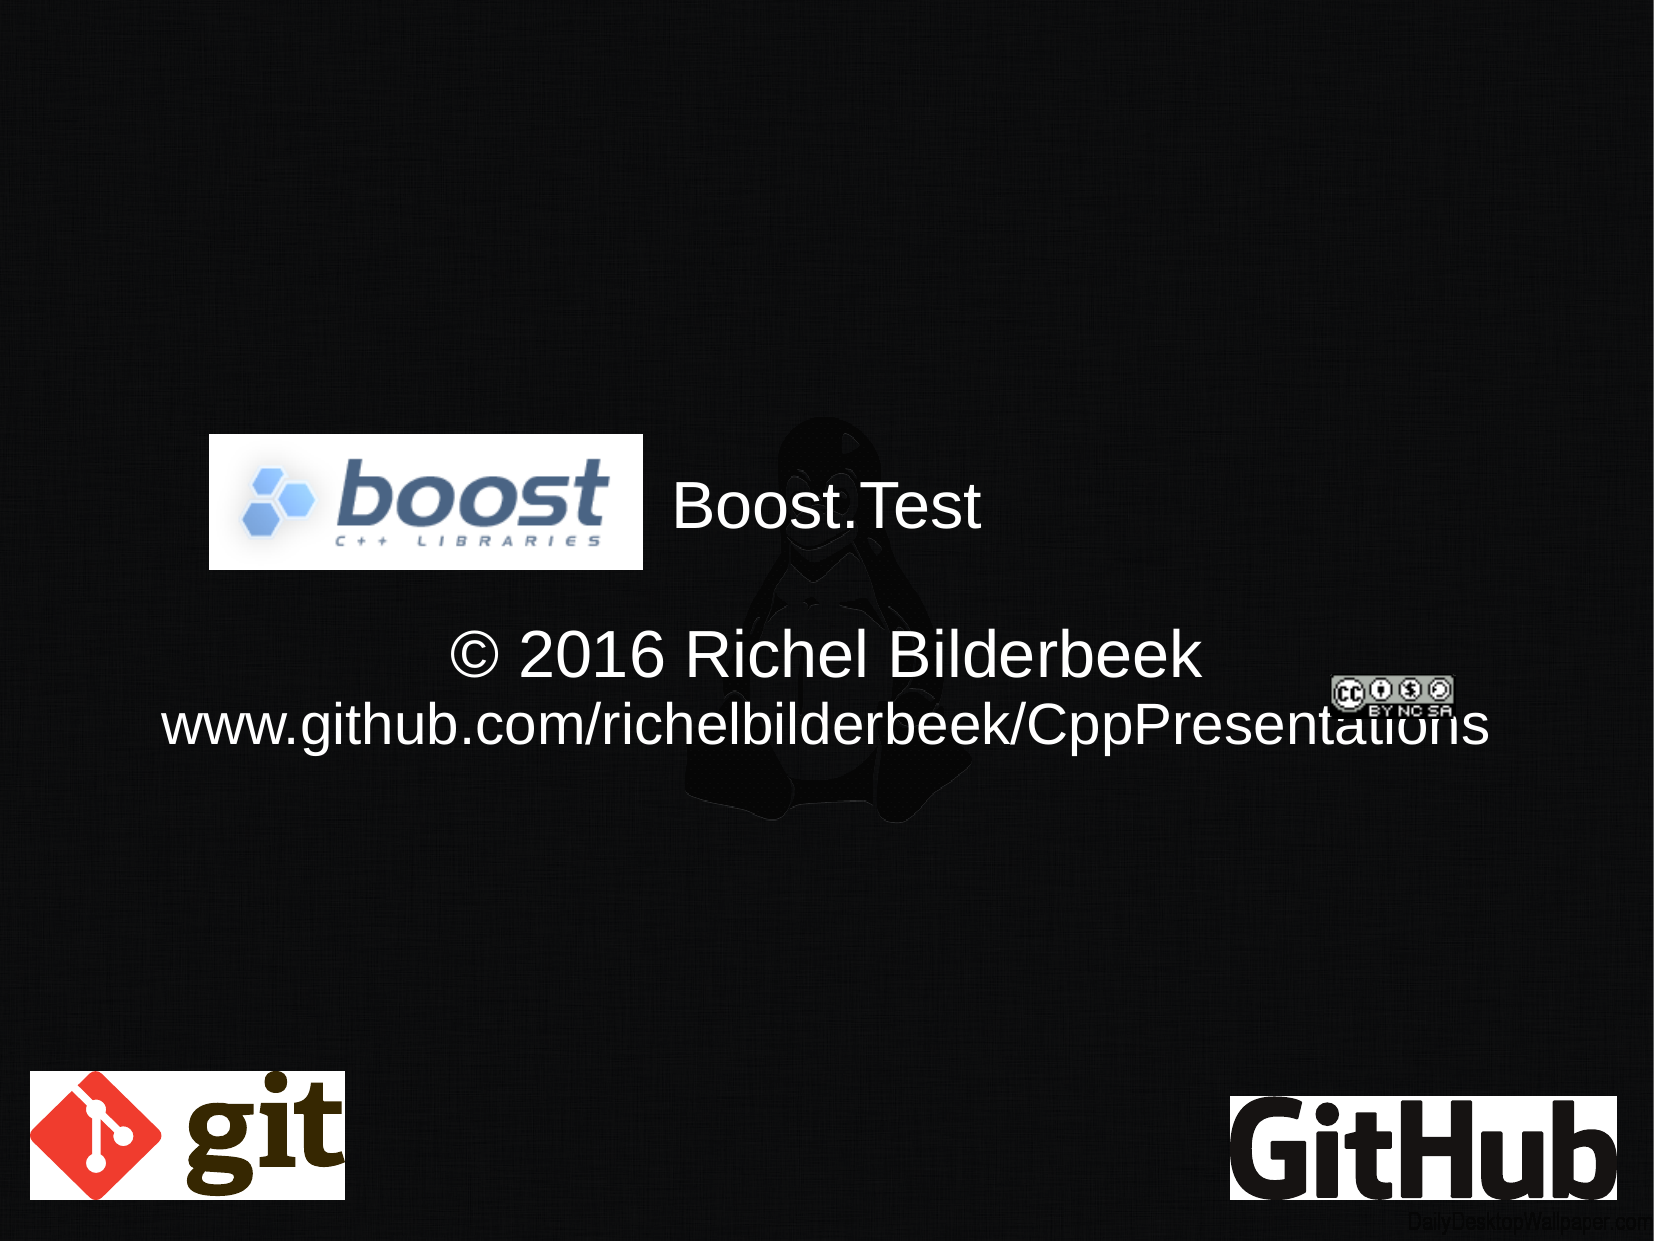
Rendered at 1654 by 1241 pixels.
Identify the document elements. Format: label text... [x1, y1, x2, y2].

subtitle Boost.Test © 2016 Richel Bilderbeek www.github.com/richelbilderbeek/CppPresentations [82, 290, 1571, 1010]
picture [0, 0, 1654, 1241]
